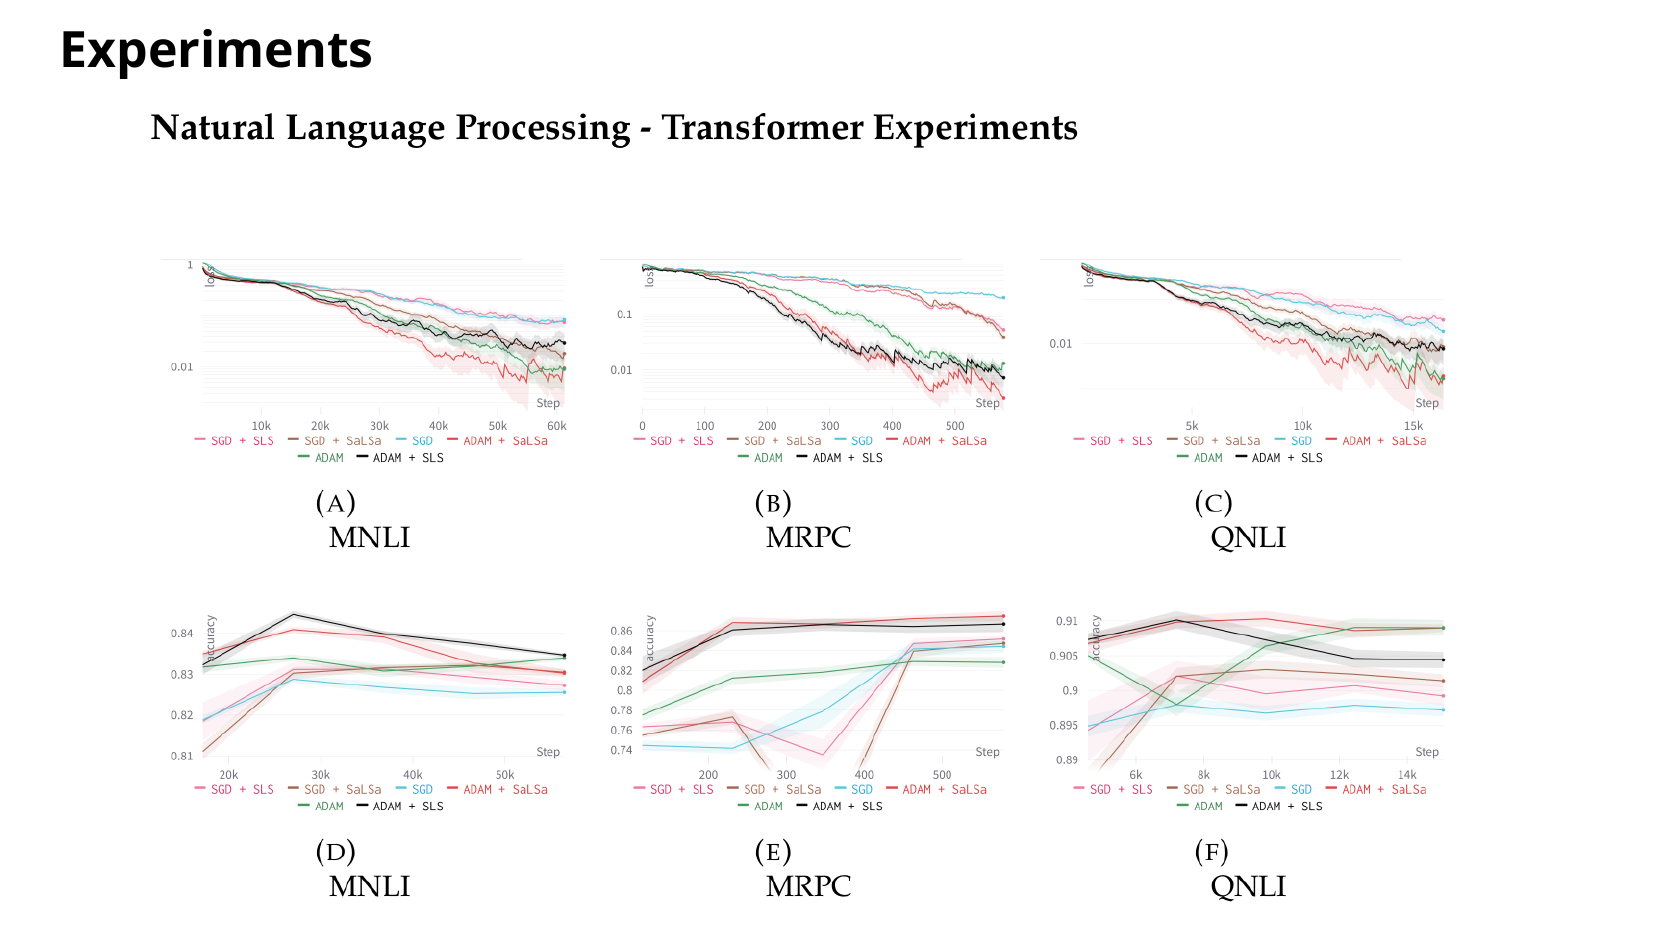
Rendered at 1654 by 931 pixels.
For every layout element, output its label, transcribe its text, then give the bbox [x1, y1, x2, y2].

picture [121, 92, 1501, 931]
text_box Experiments [45, 10, 676, 75]
